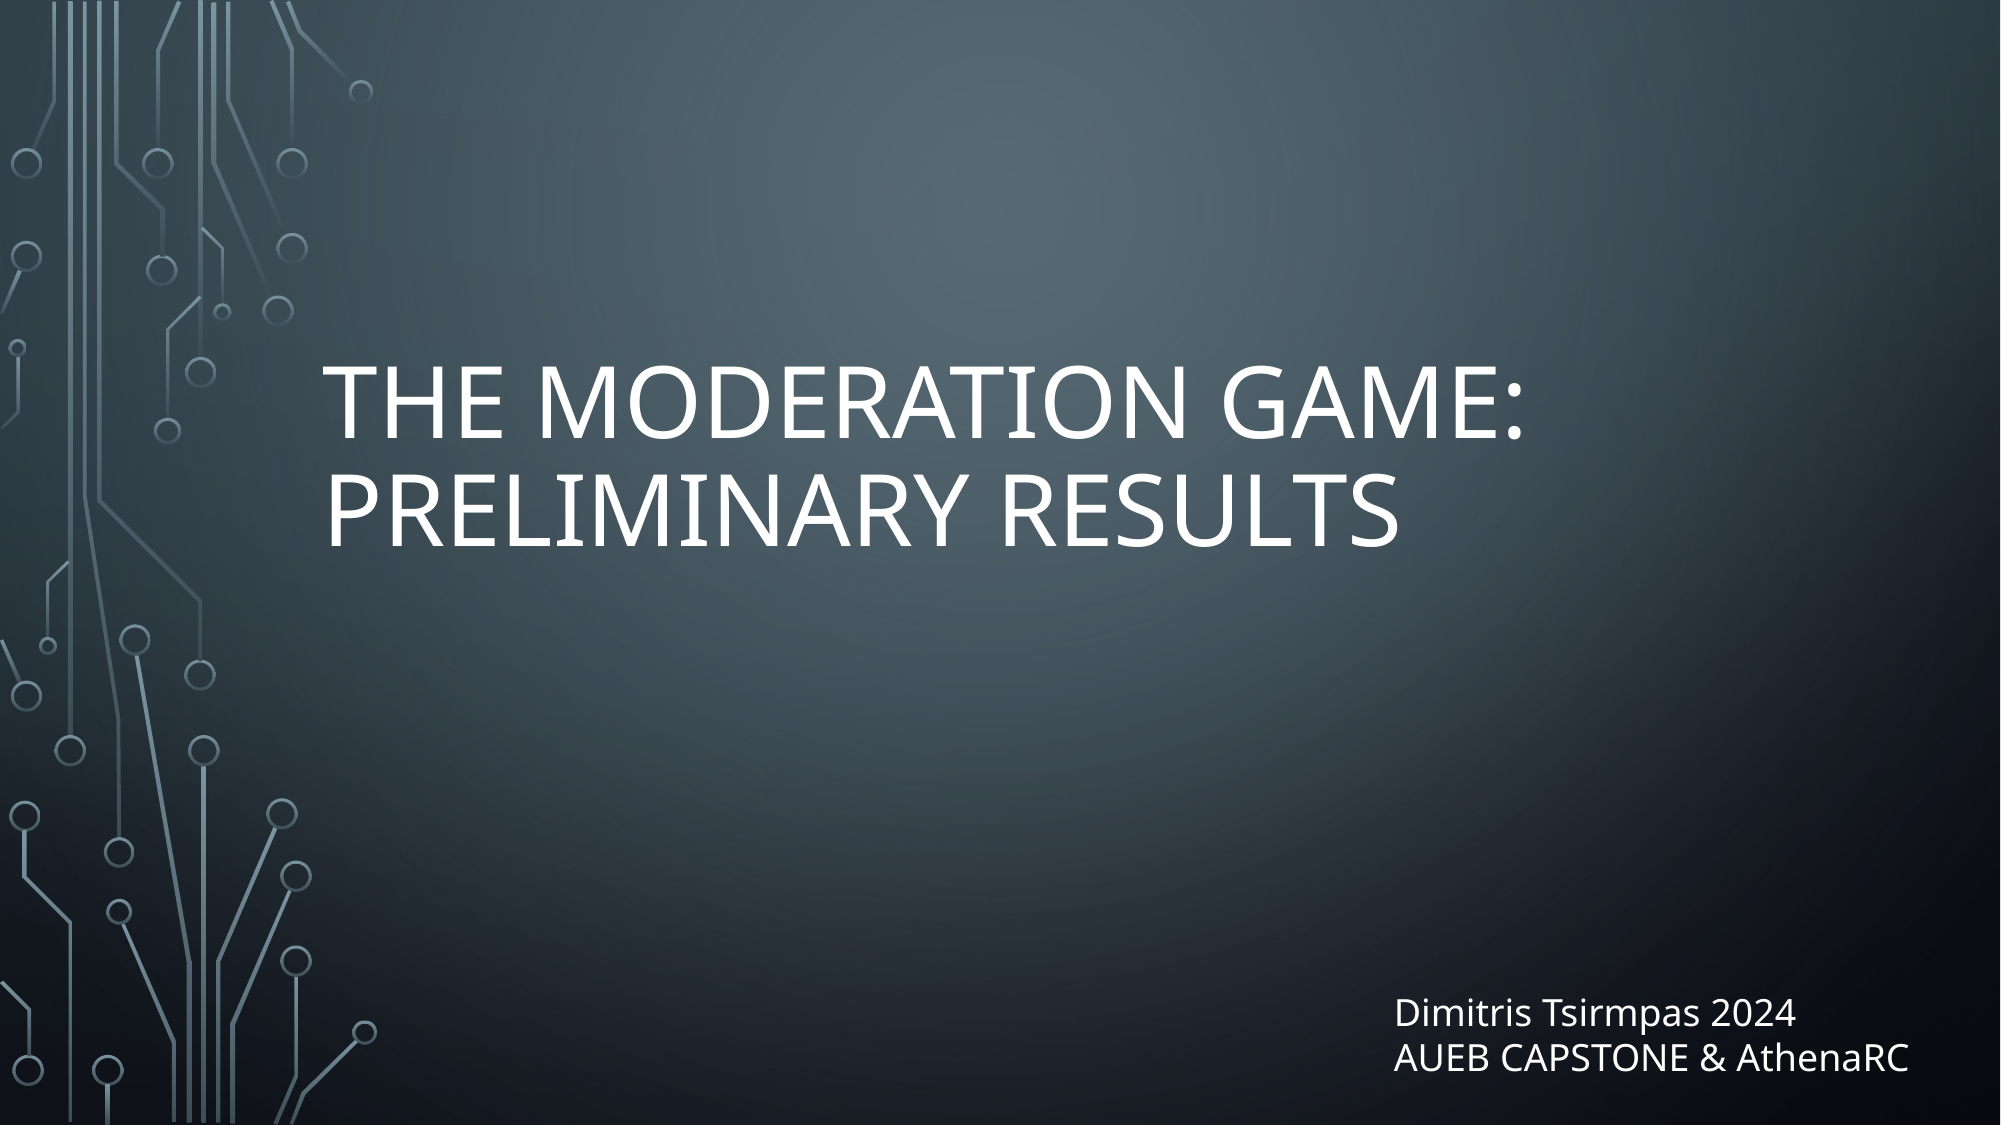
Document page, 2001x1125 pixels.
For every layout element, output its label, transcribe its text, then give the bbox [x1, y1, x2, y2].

title THE MODERATION GAME: PRELIMINARY RESULTS [307, 184, 1750, 576]
text_box Dimitris Tsirmpas 2024 AUEB CAPSTONE & AthenaRC [1378, 981, 2000, 1088]
